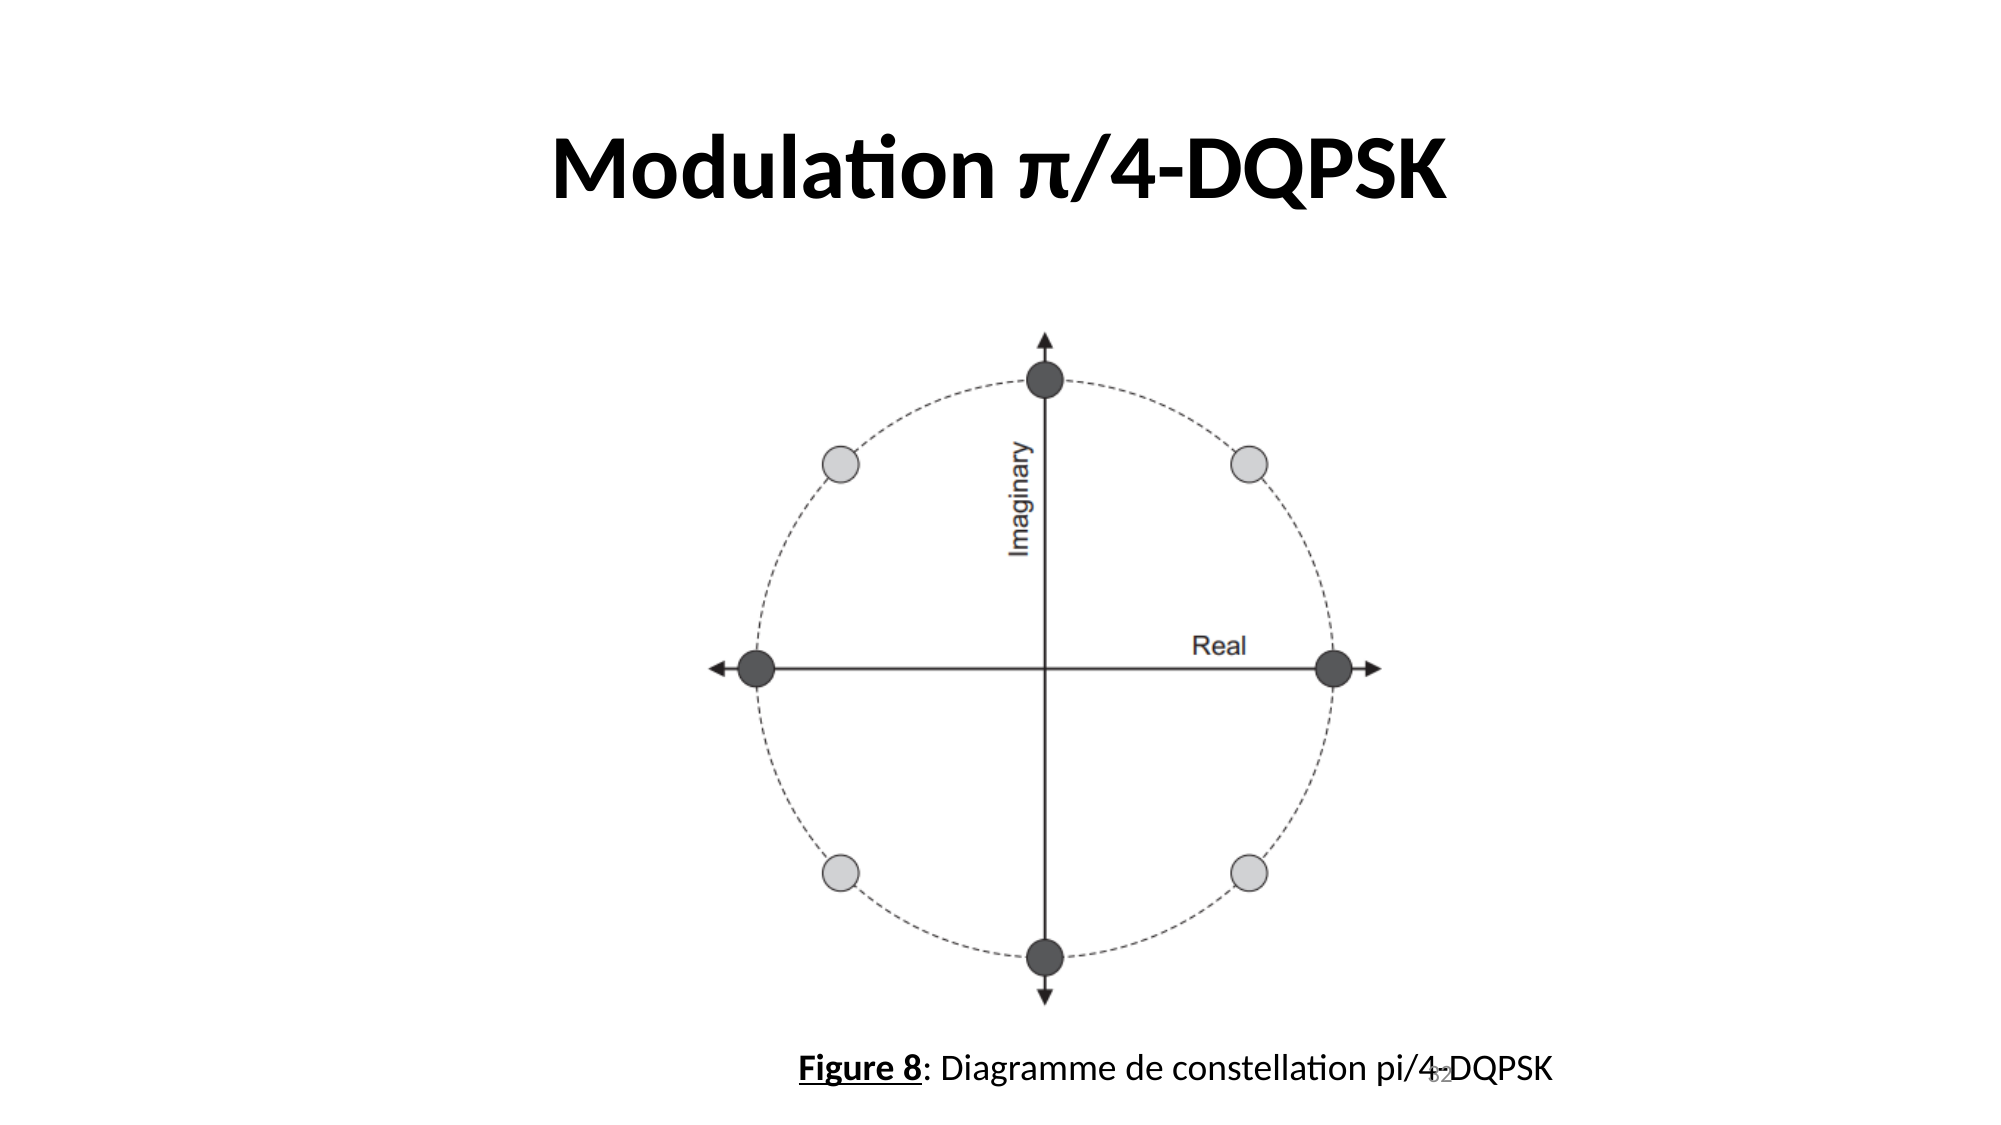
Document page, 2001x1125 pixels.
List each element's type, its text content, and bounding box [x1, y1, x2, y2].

text_box [1412, 1042, 1863, 1103]
text_box Figure 8: Diagramme de constellation pi/4-DQPSK [783, 1035, 1577, 1097]
title Modulation π/4-DQPSK [137, 59, 1863, 278]
picture [549, 299, 1451, 1014]
